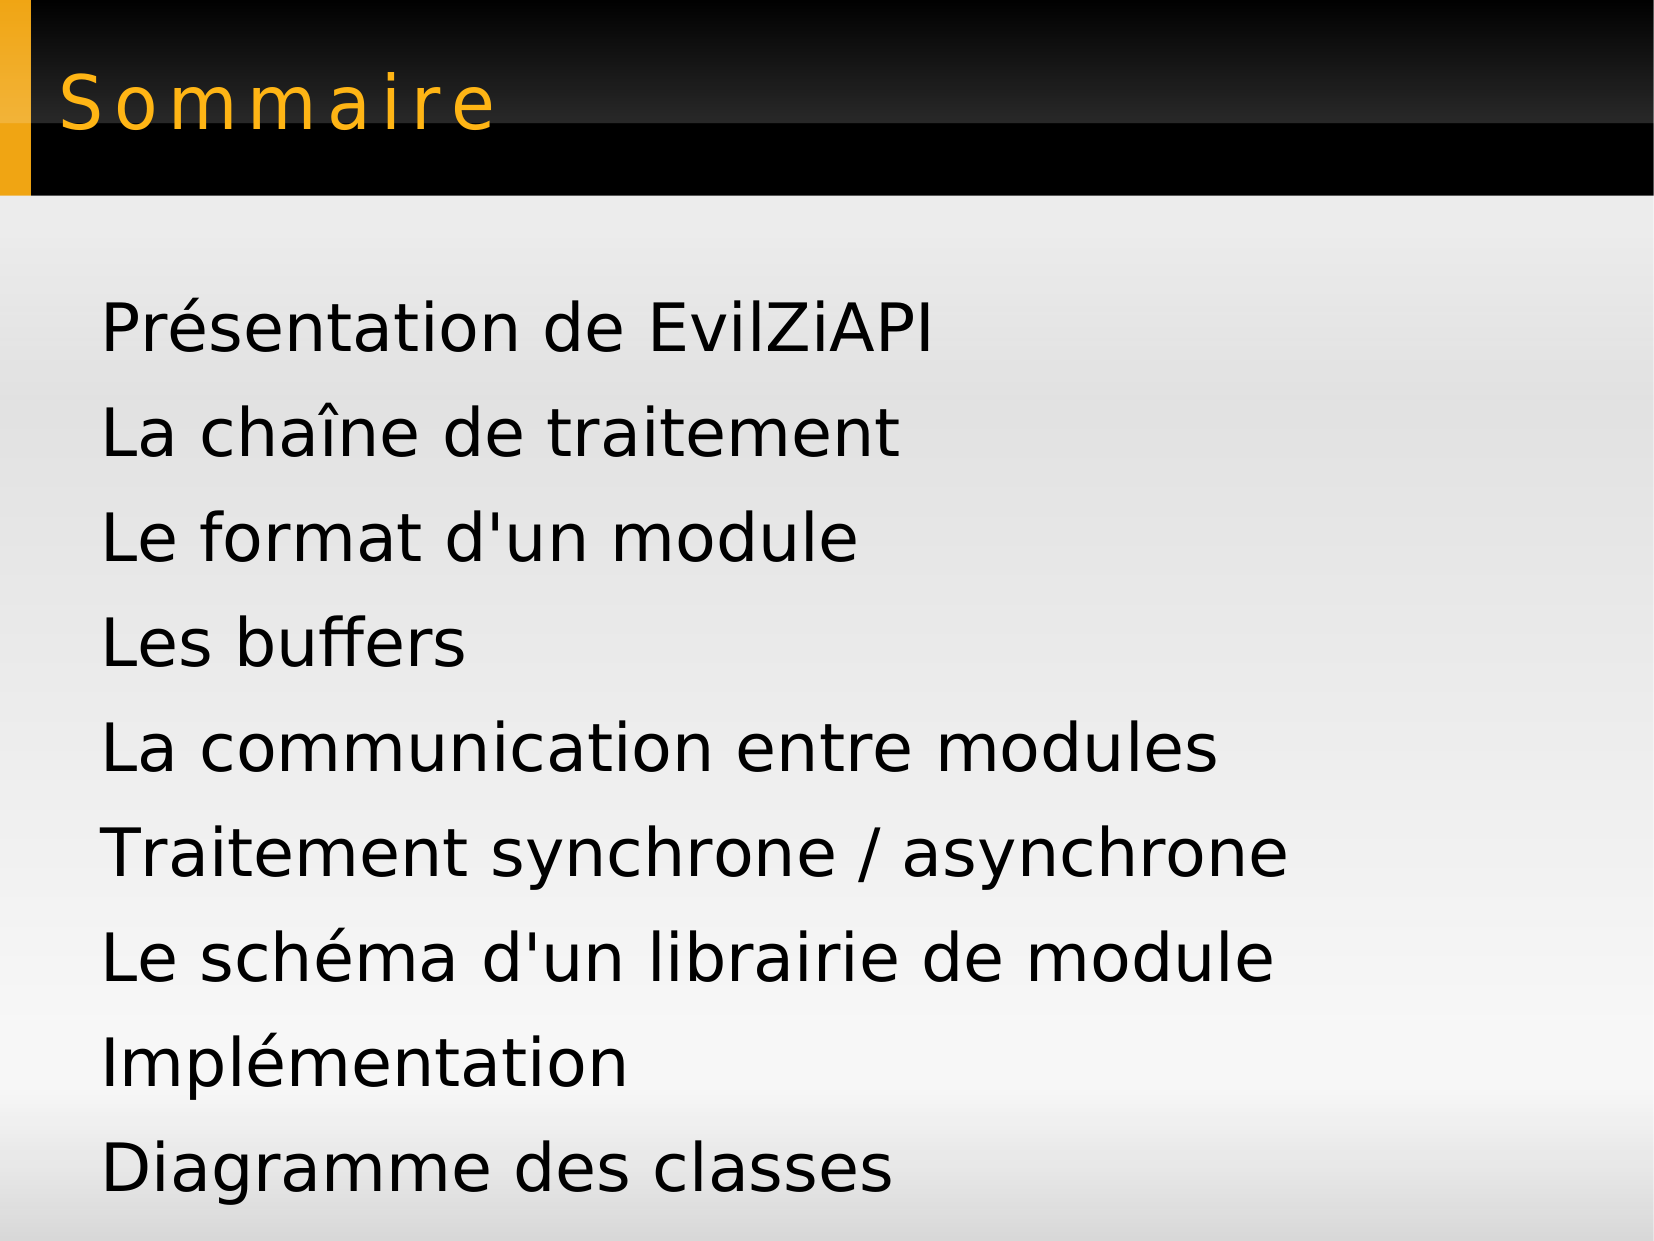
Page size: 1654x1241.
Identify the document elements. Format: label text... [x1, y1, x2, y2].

list Présentation de EvilZiAPI La chaîne de traitement Le format d'un module Les buffers La communication entre modules Traitement synchrone / asynchrone Le schéma d'un librairie de module Implémentation Diagramme des classes [82, 290, 1571, 1227]
title Sommaire [59, 29, 1270, 178]
picture [0, 0, 1654, 1241]
